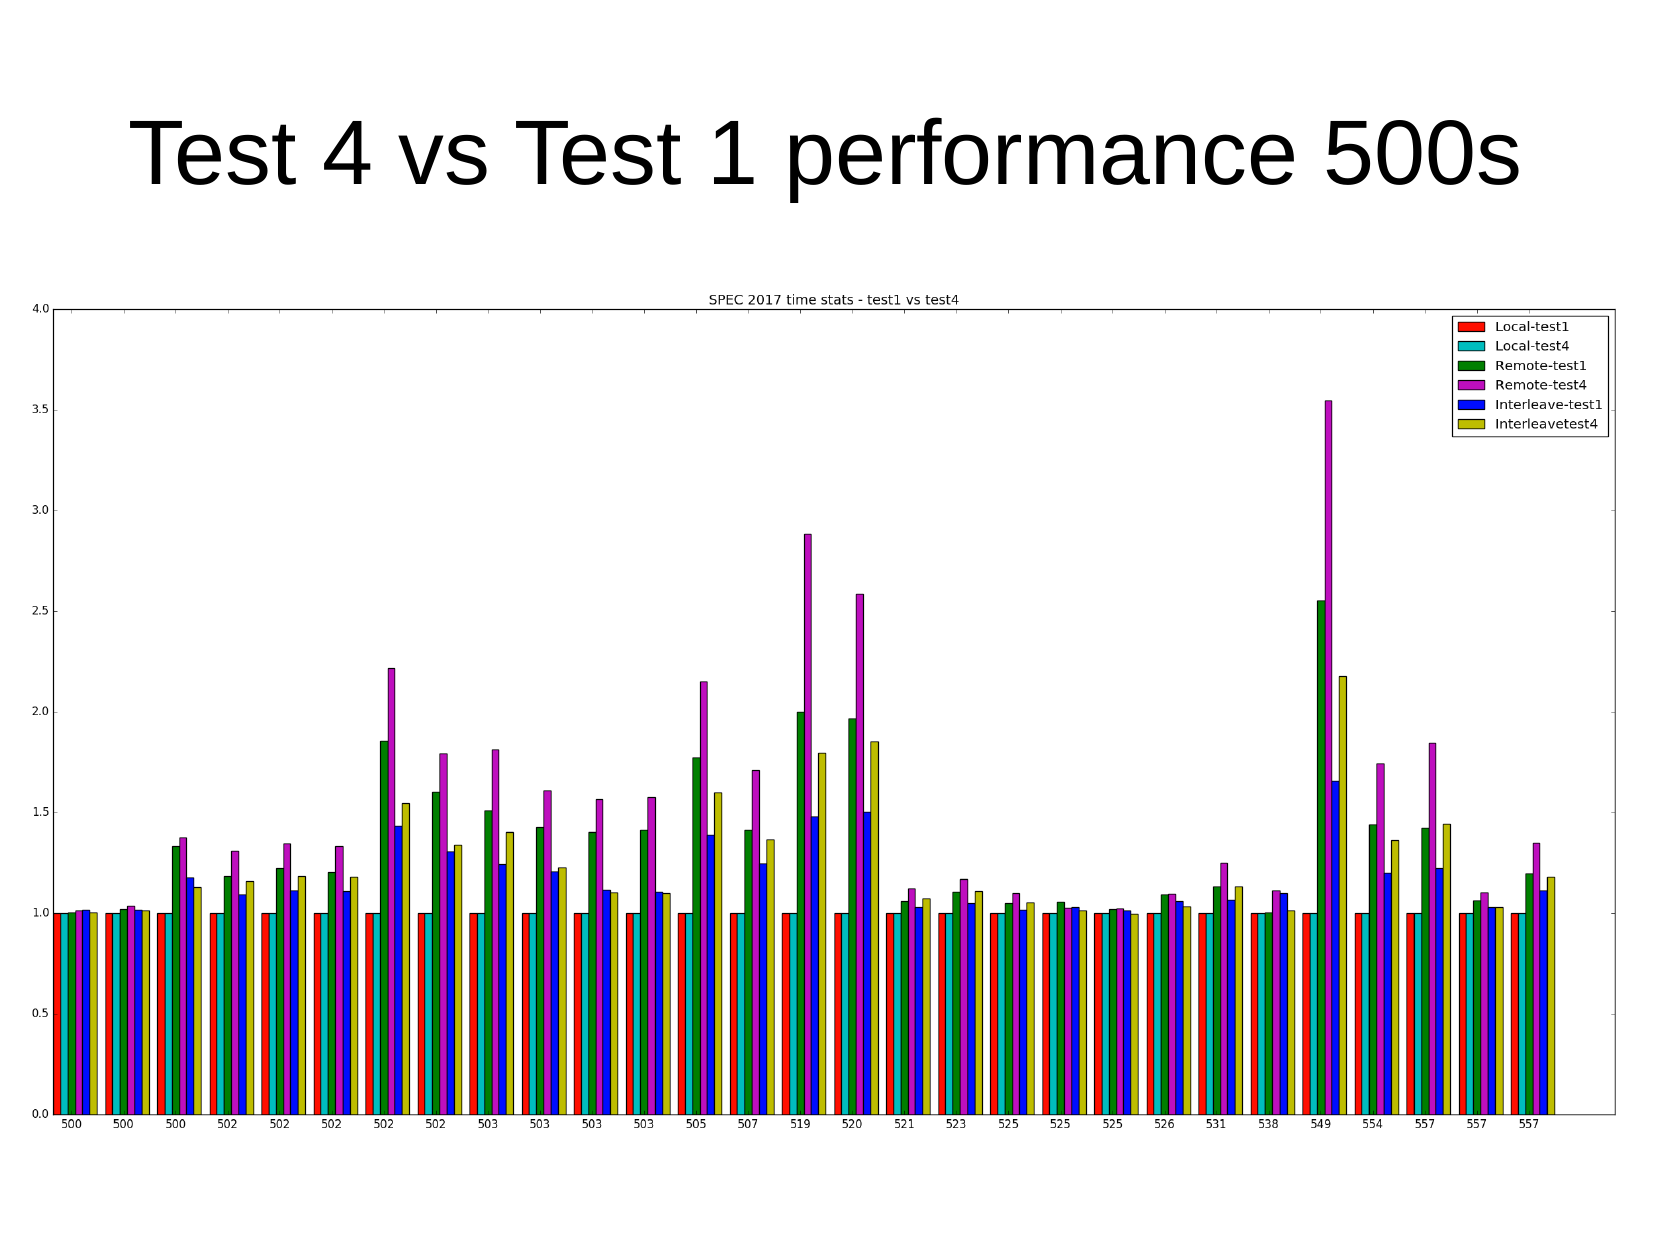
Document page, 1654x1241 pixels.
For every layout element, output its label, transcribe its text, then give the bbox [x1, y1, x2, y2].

title Test 4 vs Test 1 performance 500s [82, 49, 1571, 208]
picture [0, 208, 1654, 1216]
